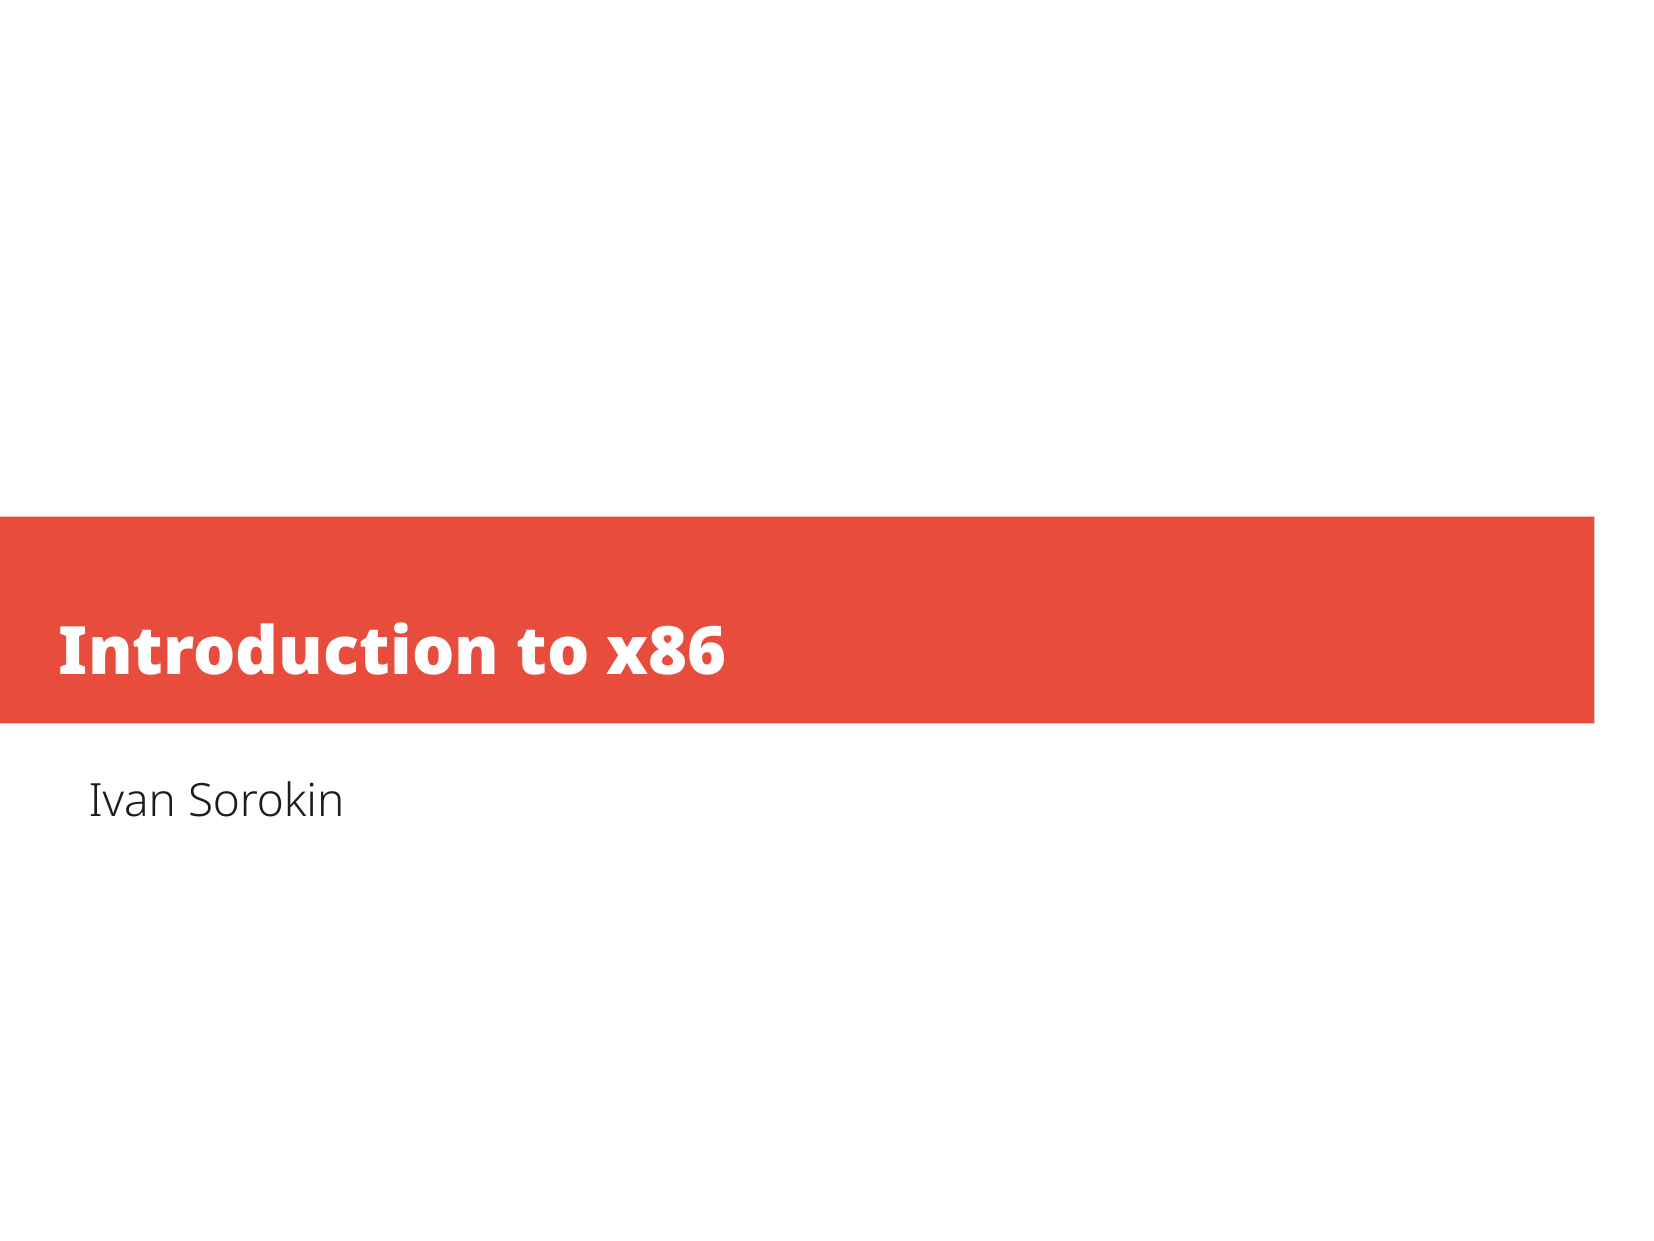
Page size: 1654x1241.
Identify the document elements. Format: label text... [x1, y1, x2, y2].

subtitle Ivan Sorokin [88, 767, 1595, 1182]
title Introduction to x86 [59, 546, 1595, 694]
